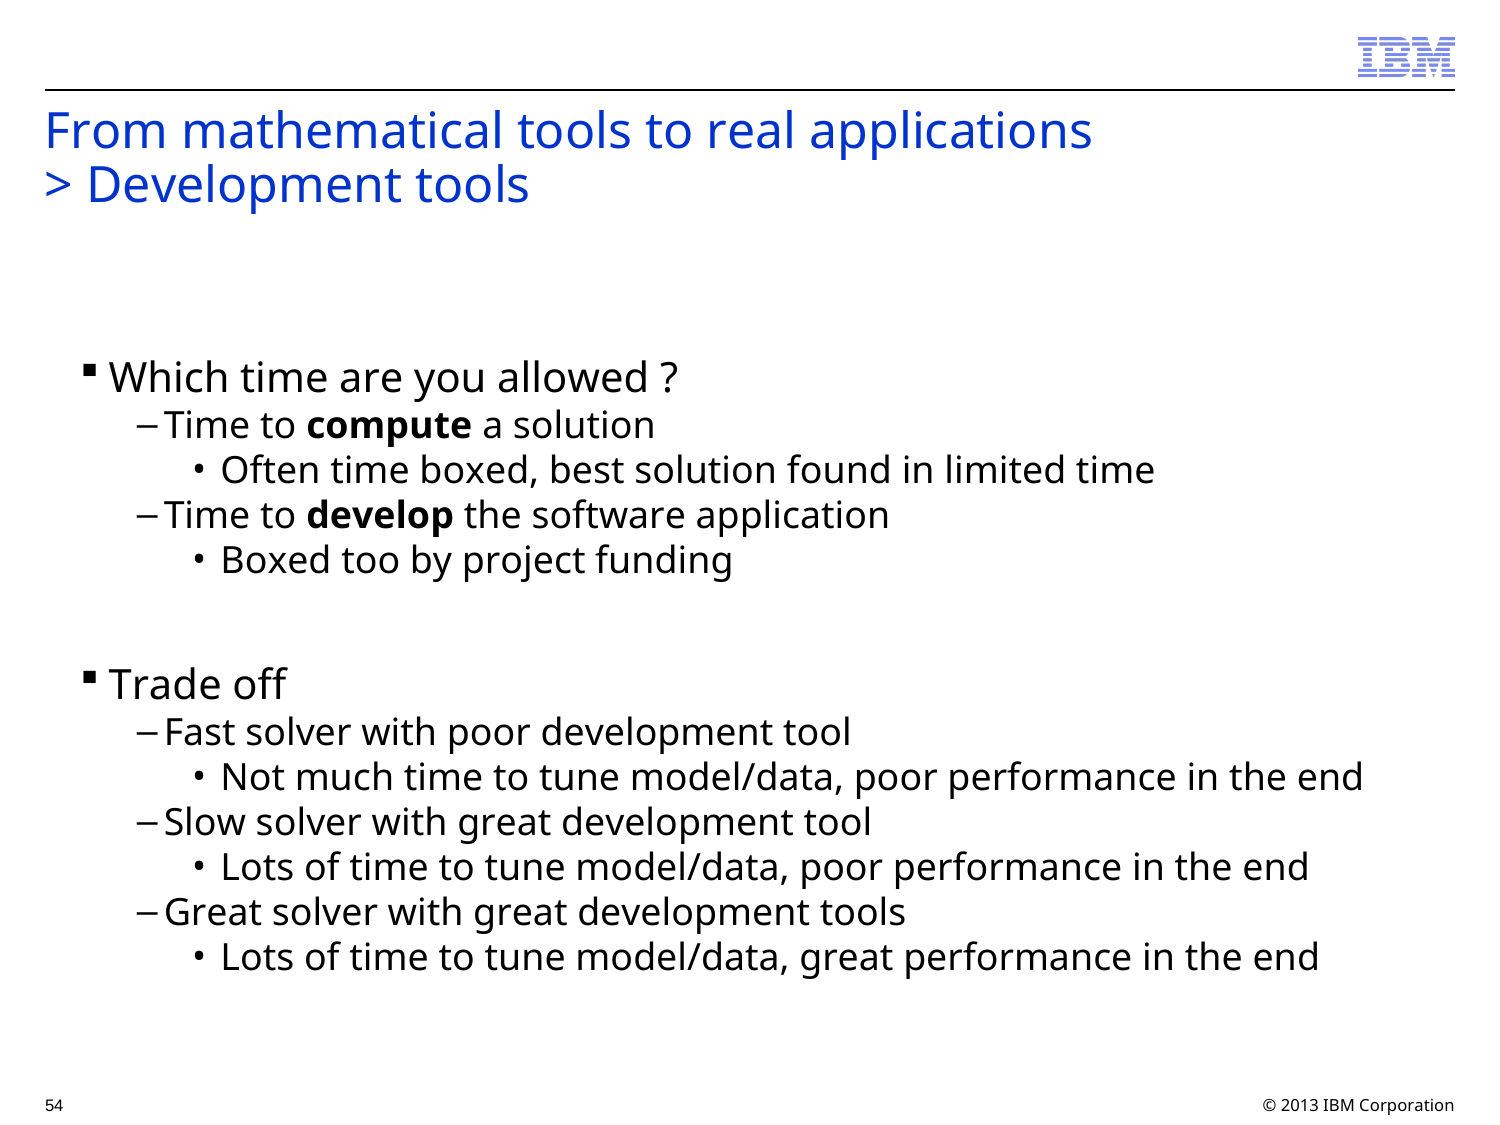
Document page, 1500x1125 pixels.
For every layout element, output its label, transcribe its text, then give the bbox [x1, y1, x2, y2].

text_box Which time are you allowed ? Time to compute a solution Often time boxed, best solution found in limited time Time to develop the software application Boxed too by project funding Trade off Fast solver with poor development tool Not much time to tune model/data, poor performance in the end Slow solver with great development tool Lots of time to tune model/data, poor performance in the end Great solver with great development tools Lots of time to tune model/data, great performance in the end [65, 342, 1491, 1035]
picture [1358, 37, 1455, 77]
list [29, 307, 1455, 1000]
title From mathematical tools to real applications > Development tools [29, 97, 1455, 279]
